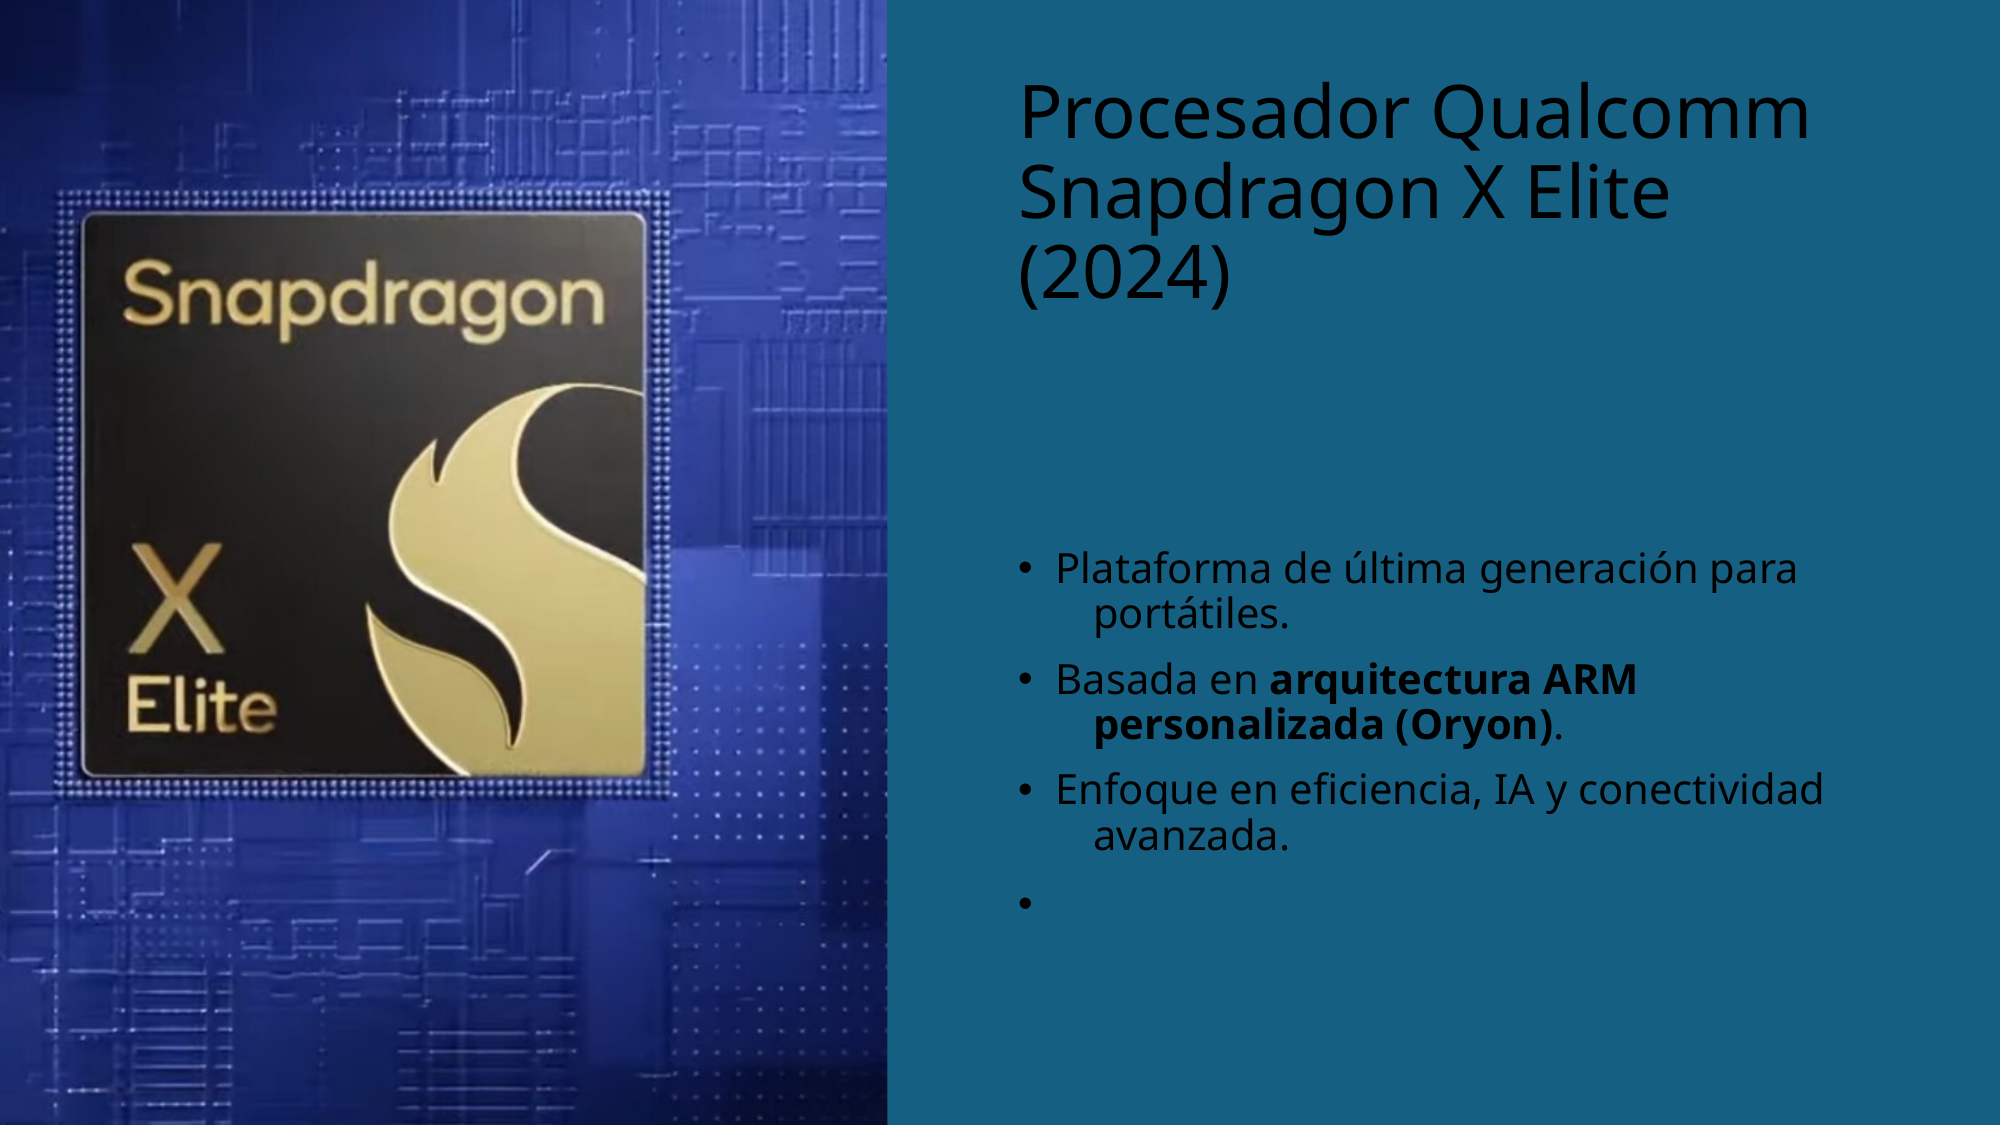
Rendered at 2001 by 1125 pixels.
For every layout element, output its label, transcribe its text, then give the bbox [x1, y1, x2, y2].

picture [0, 0, 888, 1125]
title Procesador Qualcomm Snapdragon X Elite (2024) [1003, 66, 1900, 323]
list Plataforma de última generación para portátiles. Basada en arquitectura ARM personalizada (Oryon). Enfoque en eficiencia, IA y conectividad avanzada. [1003, 450, 1864, 1024]
text_box [887, 0, 2000, 1125]
